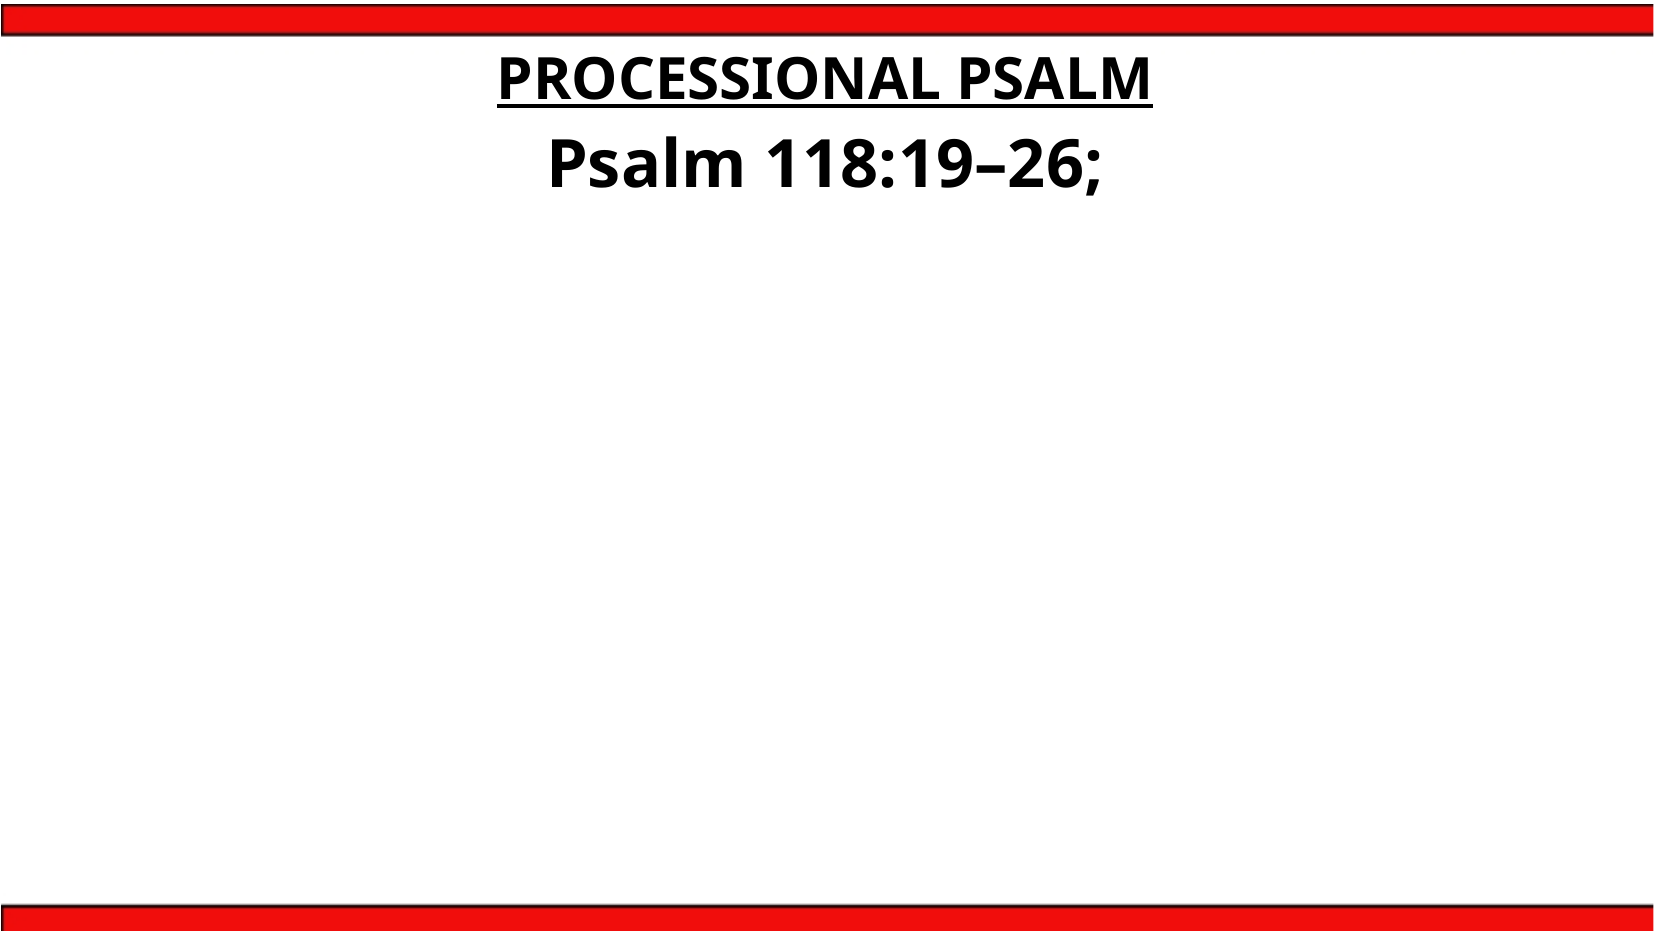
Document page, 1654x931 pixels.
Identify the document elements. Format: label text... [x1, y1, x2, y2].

picture [1, 4, 1654, 931]
text_box Processional Psalm Psalm 118:19–26; [60, 30, 1591, 256]
